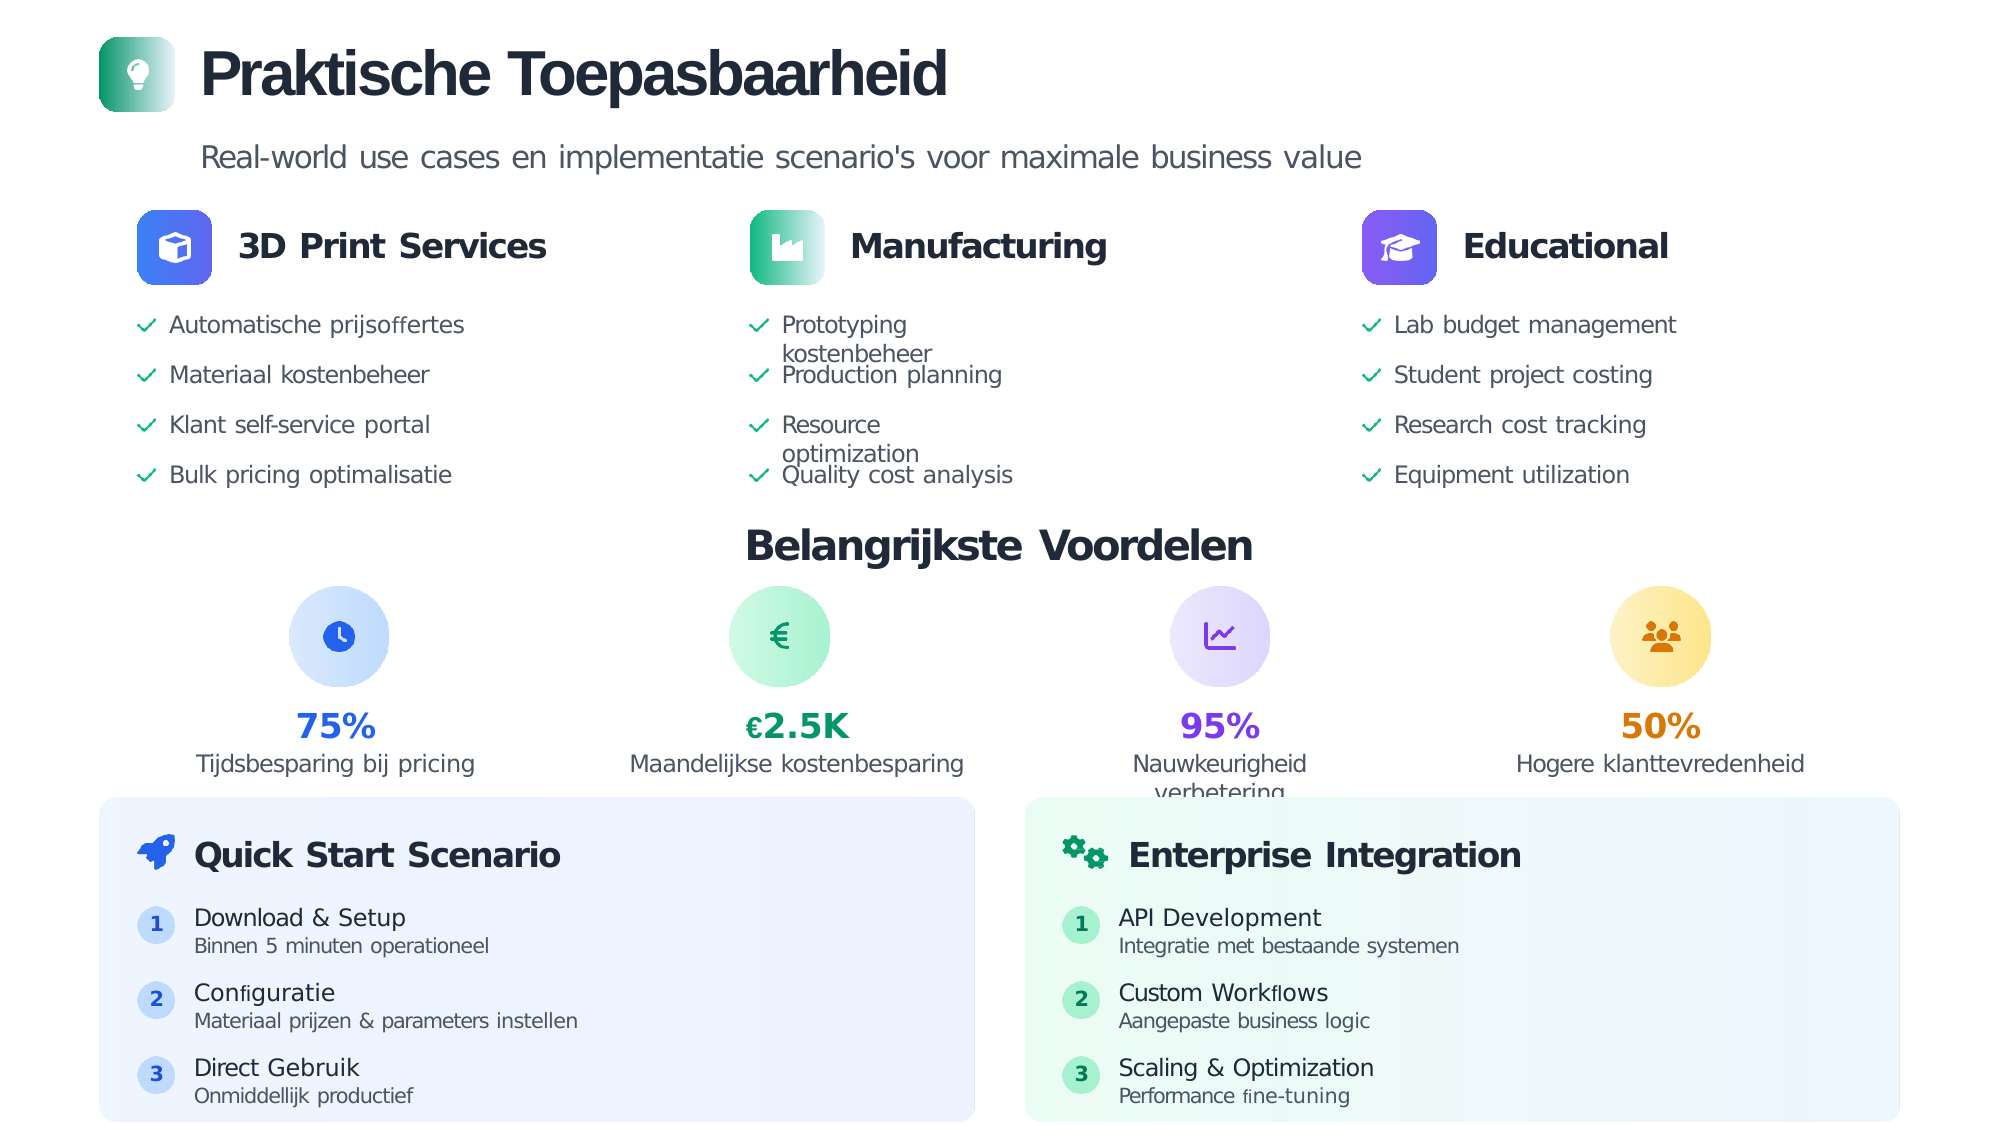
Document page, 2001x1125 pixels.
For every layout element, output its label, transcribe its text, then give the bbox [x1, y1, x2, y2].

text_box Lab budget management [1391, 307, 1713, 339]
text_box 2 [147, 983, 165, 1011]
text_box [1062, 835, 1086, 858]
picture [1362, 468, 1381, 483]
text_box Real-world use cases en implementatie scenario's voor maximale business value [197, 135, 1890, 175]
picture [749, 368, 769, 383]
text_box Belangrijkste Voordelen [742, 515, 1282, 569]
text_box 95% Nauwkeurigheid verbetering [1062, 697, 1378, 797]
picture [1170, 586, 1270, 687]
text_box Equipment utilization [1391, 457, 1654, 489]
picture [137, 418, 156, 432]
picture [749, 418, 769, 432]
picture [1025, 797, 1900, 1122]
text_box Prototyping kostenbeheer [779, 307, 1066, 368]
text_box 3D Print Services [235, 221, 561, 266]
picture [749, 468, 769, 483]
text_box Enterprise Integration [1126, 830, 1654, 875]
picture [137, 468, 156, 483]
text_box 50% Hogere klanttevredenheid [1515, 697, 1806, 797]
text_box Research cost tracking [1391, 407, 1683, 439]
text_box Resource optimization [779, 407, 1027, 457]
text_box API Development Integratie met bestaande systemen [1116, 900, 1536, 958]
text_box Production planning [779, 357, 1034, 389]
text_box Manufacturing [847, 221, 1110, 266]
text_box Klant self-service portal [167, 407, 502, 439]
text_box Bulk pricing optimalisatie [167, 457, 473, 489]
picture [1362, 318, 1381, 333]
picture [1610, 586, 1711, 687]
picture [99, 797, 975, 1122]
text_box Custom Workﬂows Aangepaste business logic [1116, 975, 1447, 1033]
picture [749, 318, 769, 333]
picture [137, 318, 156, 333]
text_box [1083, 847, 1109, 869]
text_box Student project costing [1391, 357, 1683, 389]
picture [750, 210, 825, 285]
picture [1362, 418, 1381, 432]
picture [289, 586, 389, 687]
text_box Quality cost analysis [779, 457, 1034, 489]
text_box 1 [147, 908, 165, 936]
picture [1362, 368, 1381, 383]
text_box €2.5K Maandelijkse kostenbesparing [590, 697, 1004, 778]
picture [729, 586, 830, 687]
picture [137, 368, 156, 383]
text_box Download & Setup Binnen 5 minuten operationeel [191, 900, 591, 958]
text_box Conﬁguratie Materiaal prijzen & parameters instellen [191, 975, 709, 1033]
text_box Materiaal kostenbeheer [167, 357, 430, 407]
text_box Direct Gebruik Onmiddellijk productief [191, 1050, 414, 1108]
text_box 75% Tijdsbesparing bij pricing [170, 697, 502, 778]
text_box Scaling & Optimization Performance ﬁne-tuning [1116, 1050, 1506, 1108]
text_box Automatische prijsoﬀertes [167, 307, 473, 339]
title Praktische Toepasbaarheid [197, 29, 1207, 110]
text_box Educational [1460, 221, 1671, 266]
text_box 3 [147, 1058, 165, 1086]
picture [137, 210, 212, 285]
text_box Quick Start Scenario [191, 830, 620, 875]
text_box 1 [1072, 908, 1090, 936]
picture [1362, 210, 1437, 285]
picture [99, 37, 175, 112]
text_box 3 [1072, 1058, 1090, 1086]
text_box 2 [1072, 983, 1090, 1011]
